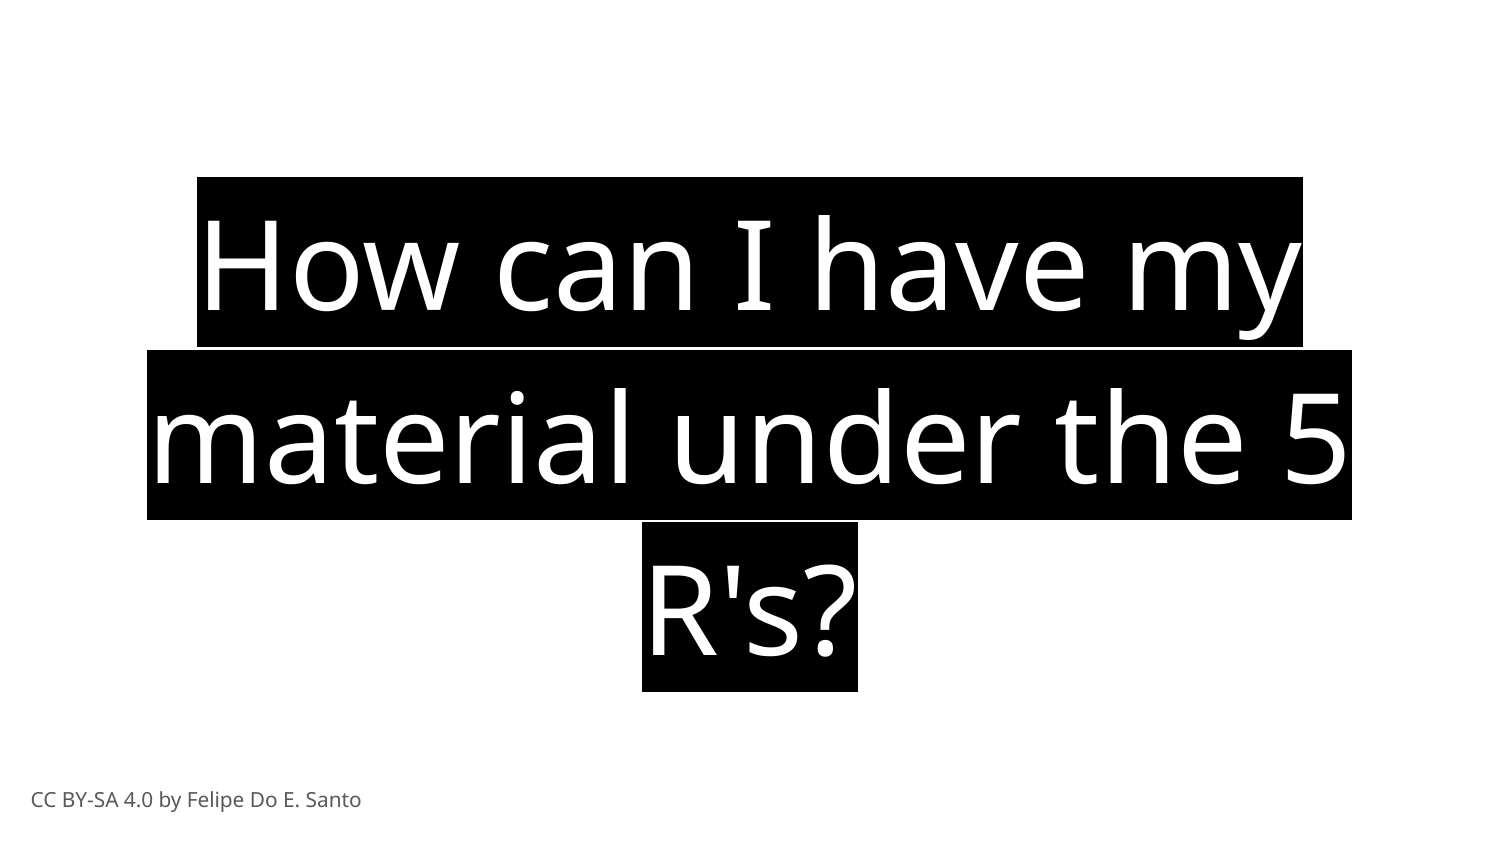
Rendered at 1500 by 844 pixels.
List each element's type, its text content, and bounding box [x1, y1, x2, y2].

text_box CC BY-SA 4.0 by Felipe Do E. Santo [15, 771, 485, 826]
title How can I have my material under the 5 R's? [51, 101, 1449, 742]
